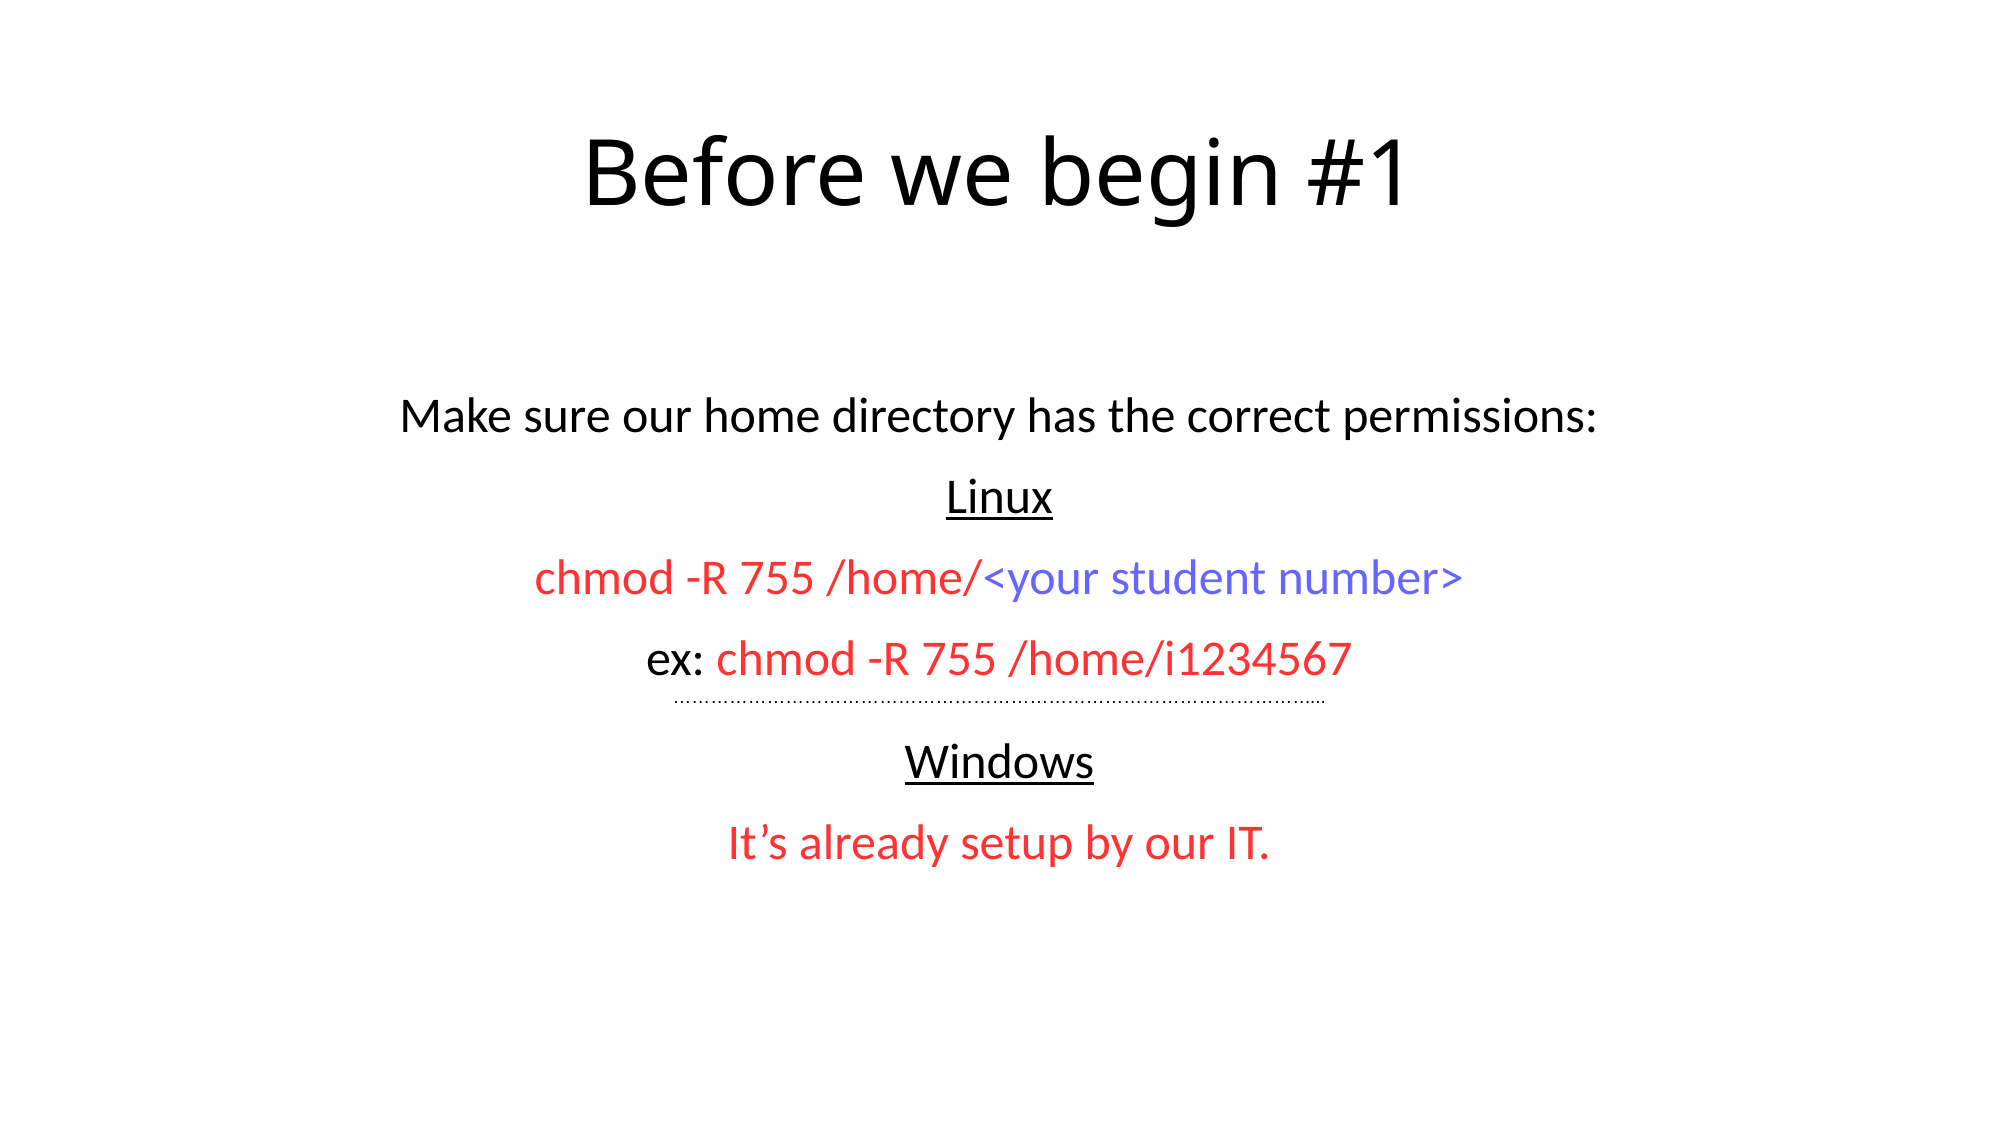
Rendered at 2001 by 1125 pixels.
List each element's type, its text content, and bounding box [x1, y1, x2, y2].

text_box Before we begin #1 [137, 59, 1863, 278]
text_box Make sure our home directory has the correct permissions: Linux chmod -R 755 /home/<your student number> ex: chmod -R 755 /home/i1234567 …………………………………………………………………………………………... Windows It’s already setup by our IT. [0, 330, 1999, 922]
